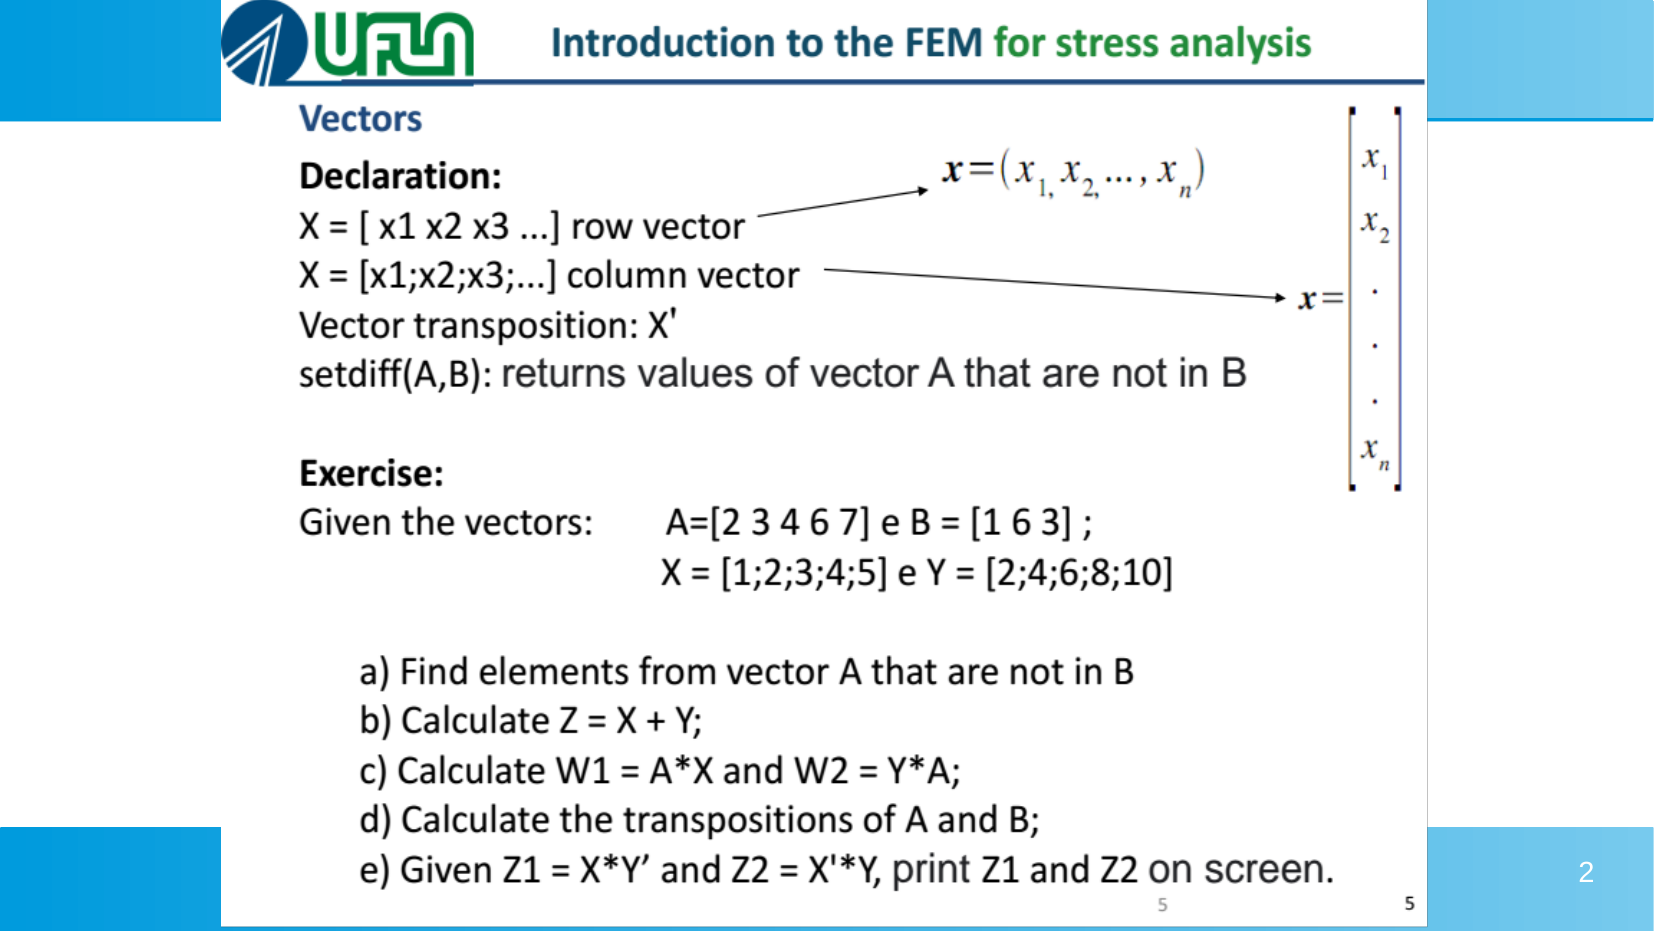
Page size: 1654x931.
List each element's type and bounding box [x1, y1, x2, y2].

picture [221, 0, 1429, 930]
